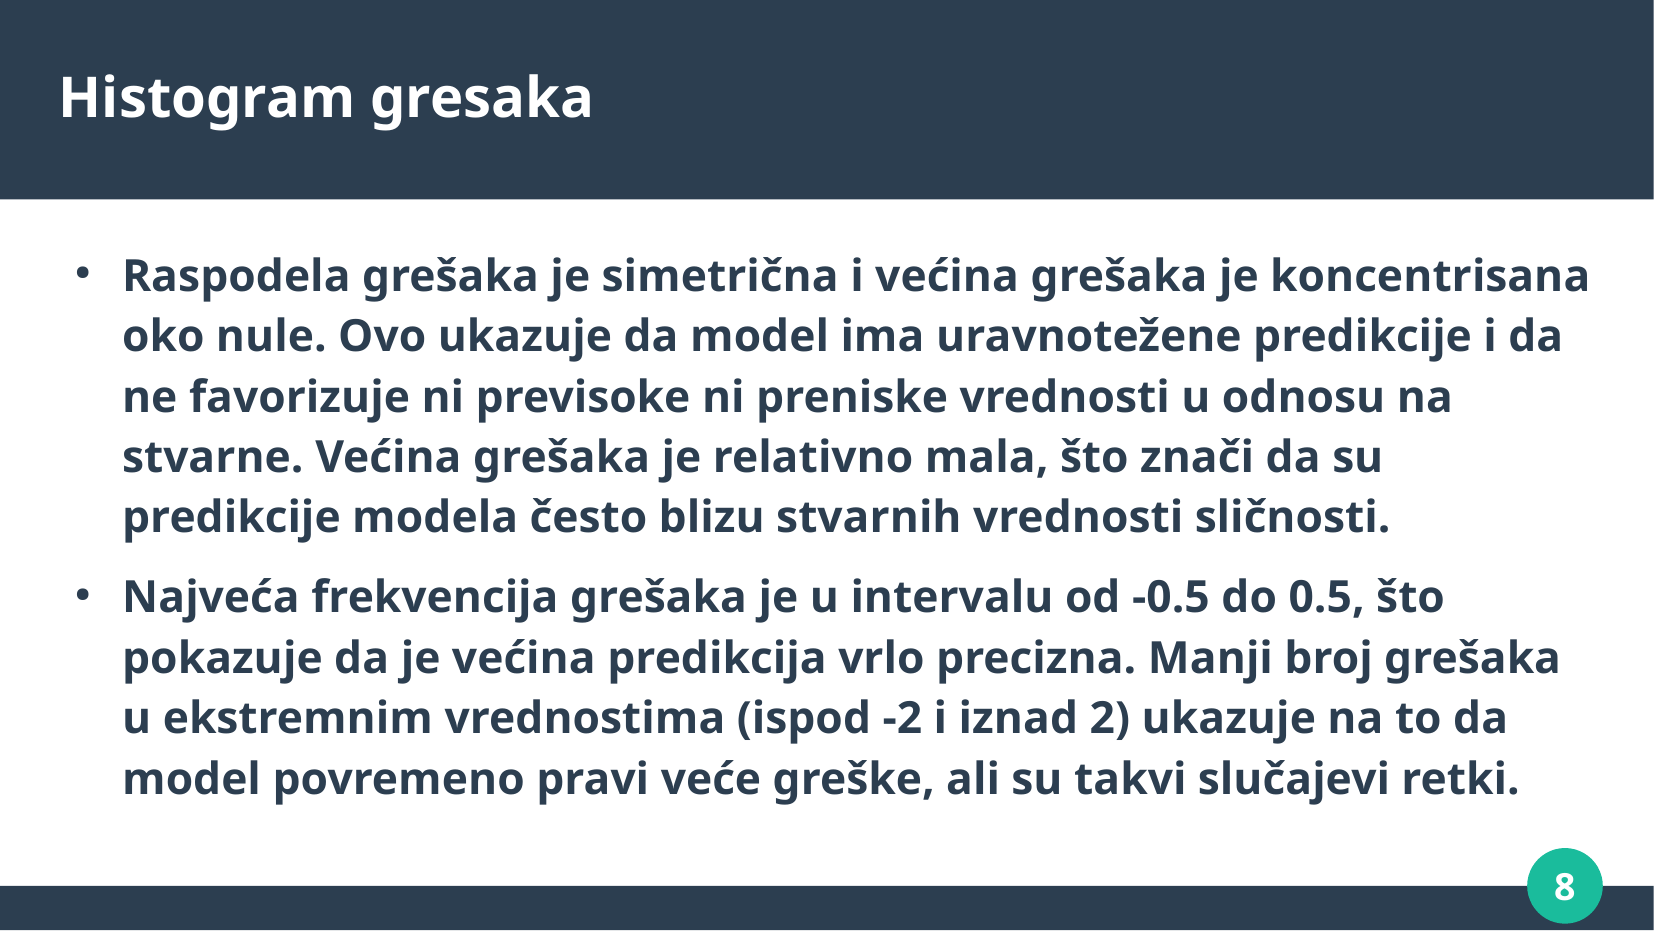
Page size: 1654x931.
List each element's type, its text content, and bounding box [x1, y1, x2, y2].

title Histogram gresaka [59, 37, 1595, 155]
list Raspodela grešaka je simetrična i većina grešaka je koncentrisana oko nule. Ovo ukazuje da model ima uravnotežene predikcije i da ne favorizuje ni previsoke ni preniske vrednosti u odnosu na stvarne. Većina grešaka je relativno mala, što znači da su predikcije modela često blizu stvarnih vrednosti sličnosti. Najveća frekvencija grešaka je u intervalu od -0.5 do 0.5, što pokazuje da je većina predikcija vrlo precizna. Manji broj grešaka u ekstremnim vrednostima (ispod -2 i iznad 2) ukazuje na to da model povremeno pravi veće greške, ali su takvi slučajevi retki. [59, 243, 1595, 864]
